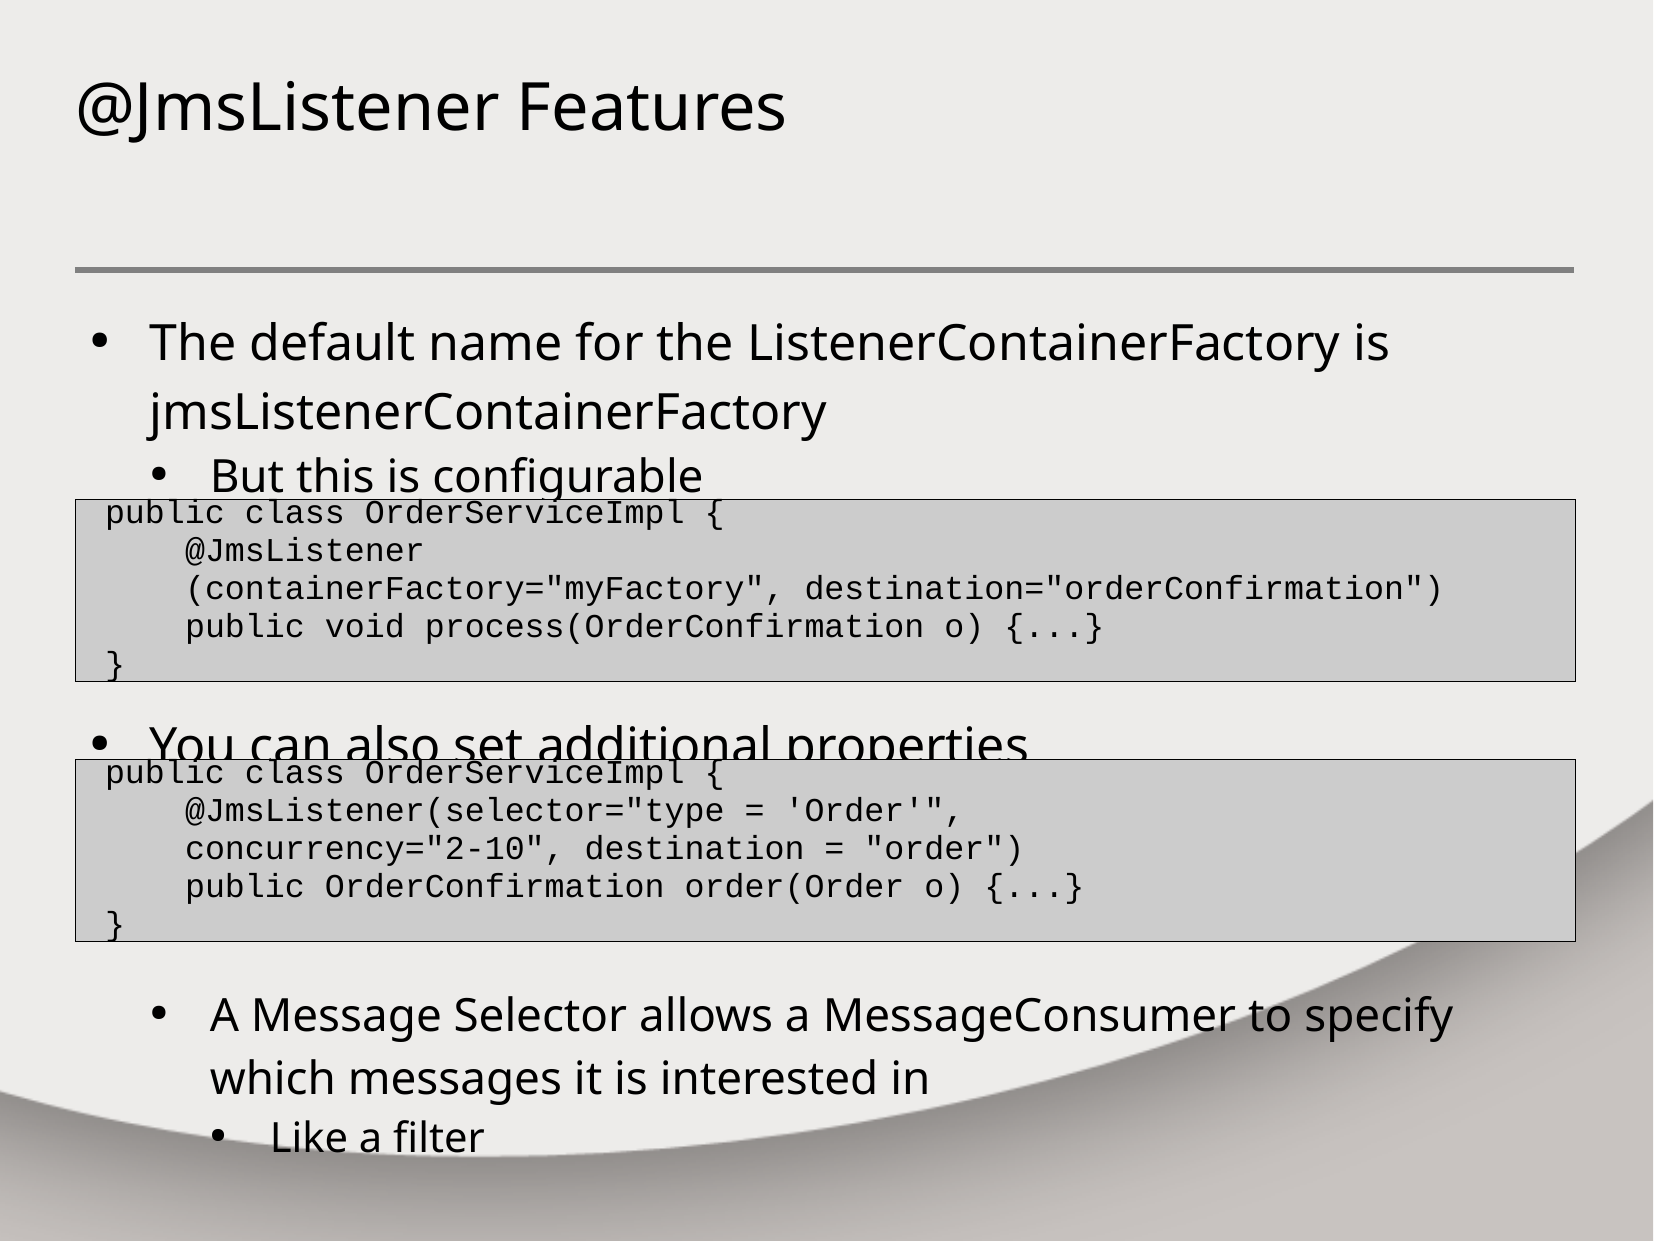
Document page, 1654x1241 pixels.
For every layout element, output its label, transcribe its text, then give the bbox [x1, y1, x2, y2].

text_box The default name for the ListenerContainerFactory is jmsListenerContainerFactory But this is configurable You can also set additional properties A Message Selector allows a MessageConsumer to specify which messages it is interested in Like a filter [75, 300, 1576, 499]
title @JmsListener Features [75, 75, 1575, 226]
picture [0, 0, 1654, 1241]
text_box The default name for the ListenerContainerFactory is jmsListenerContainerFactory But this is configurable You can also set additional properties A Message Selector allows a MessageConsumer to specify which messages it is interested in Like a filter [75, 682, 1576, 759]
text_box public class OrderServiceImpl { @JmsListener (containerFactory="myFactory", destination="orderConfirmation") public void process(OrderConfirmation o) {...} } [75, 499, 1576, 682]
text_box The default name for the ListenerContainerFactory is jmsListenerContainerFactory But this is configurable You can also set additional properties A Message Selector allows a MessageConsumer to specify which messages it is interested in Like a filter [75, 942, 1576, 1163]
text_box public class OrderServiceImpl { @JmsListener(selector="type = 'Order'", concurrency="2-10", destination = "order") public OrderConfirmation order(Order o) {...} } [75, 759, 1576, 942]
